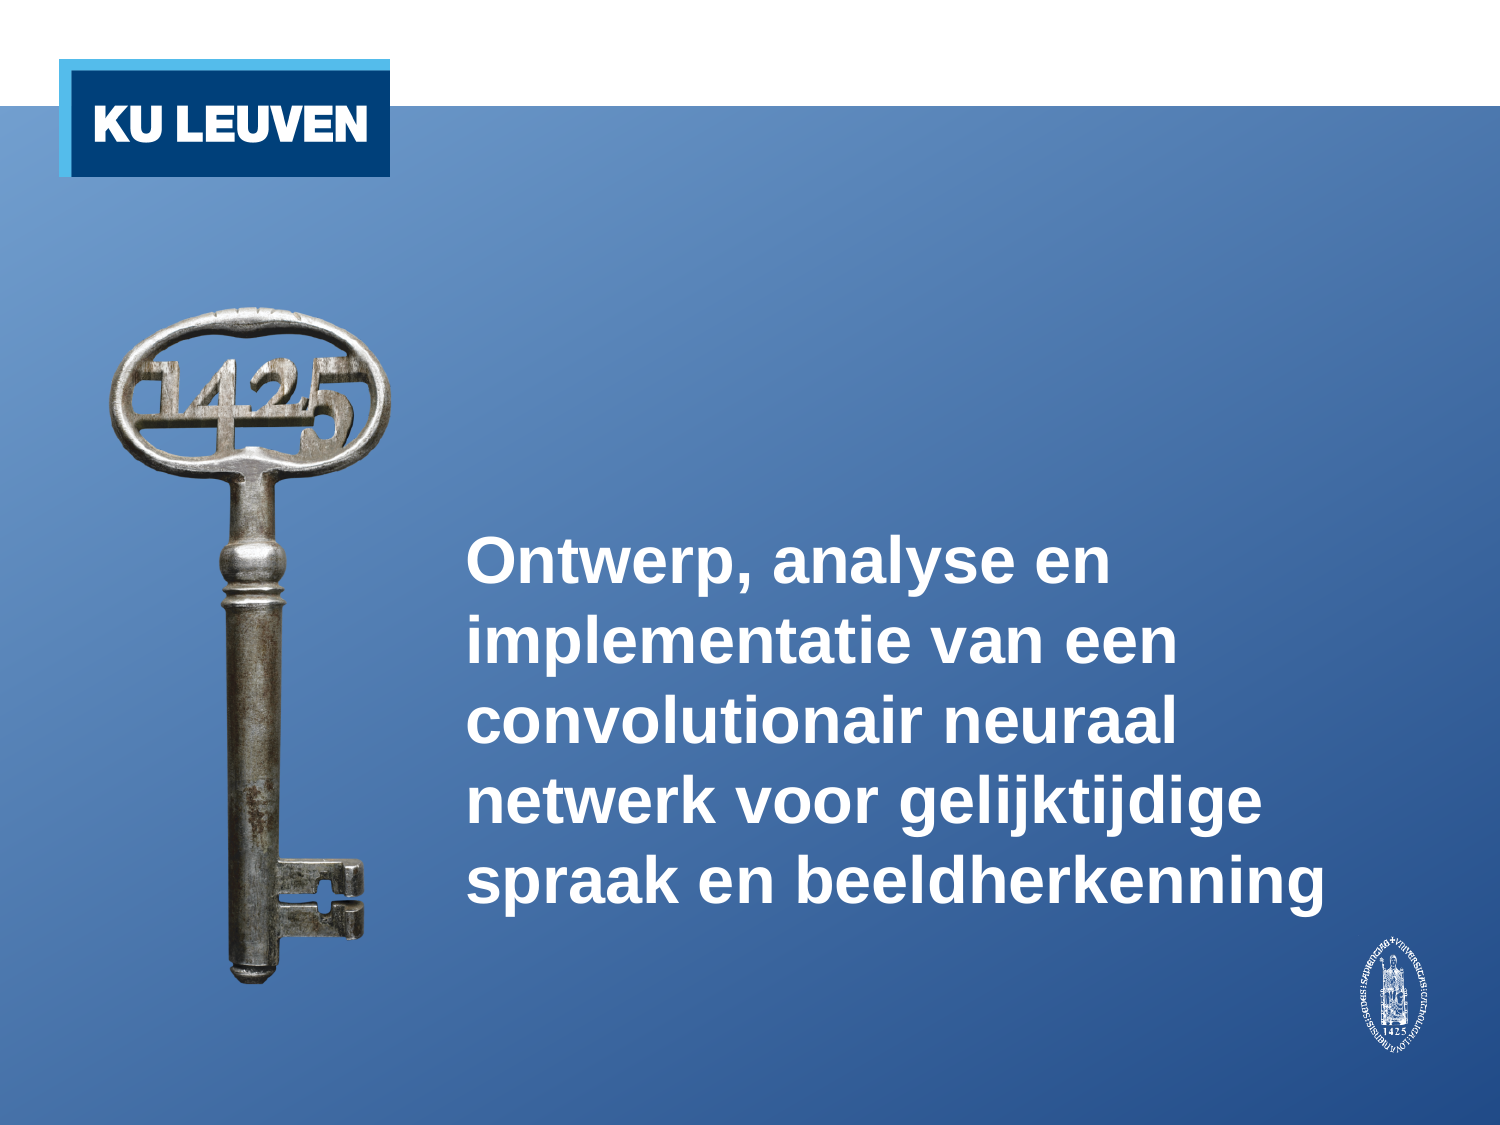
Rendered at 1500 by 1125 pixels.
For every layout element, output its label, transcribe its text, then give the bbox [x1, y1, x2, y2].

picture [100, 295, 402, 1000]
picture [59, 59, 390, 177]
picture [1358, 935, 1429, 1054]
text_box Ontwerp, analyse en implementatie van een convolutionair neuraal netwerk voor gelijktijdige spraak en beeldherkenning [465, 135, 1337, 963]
